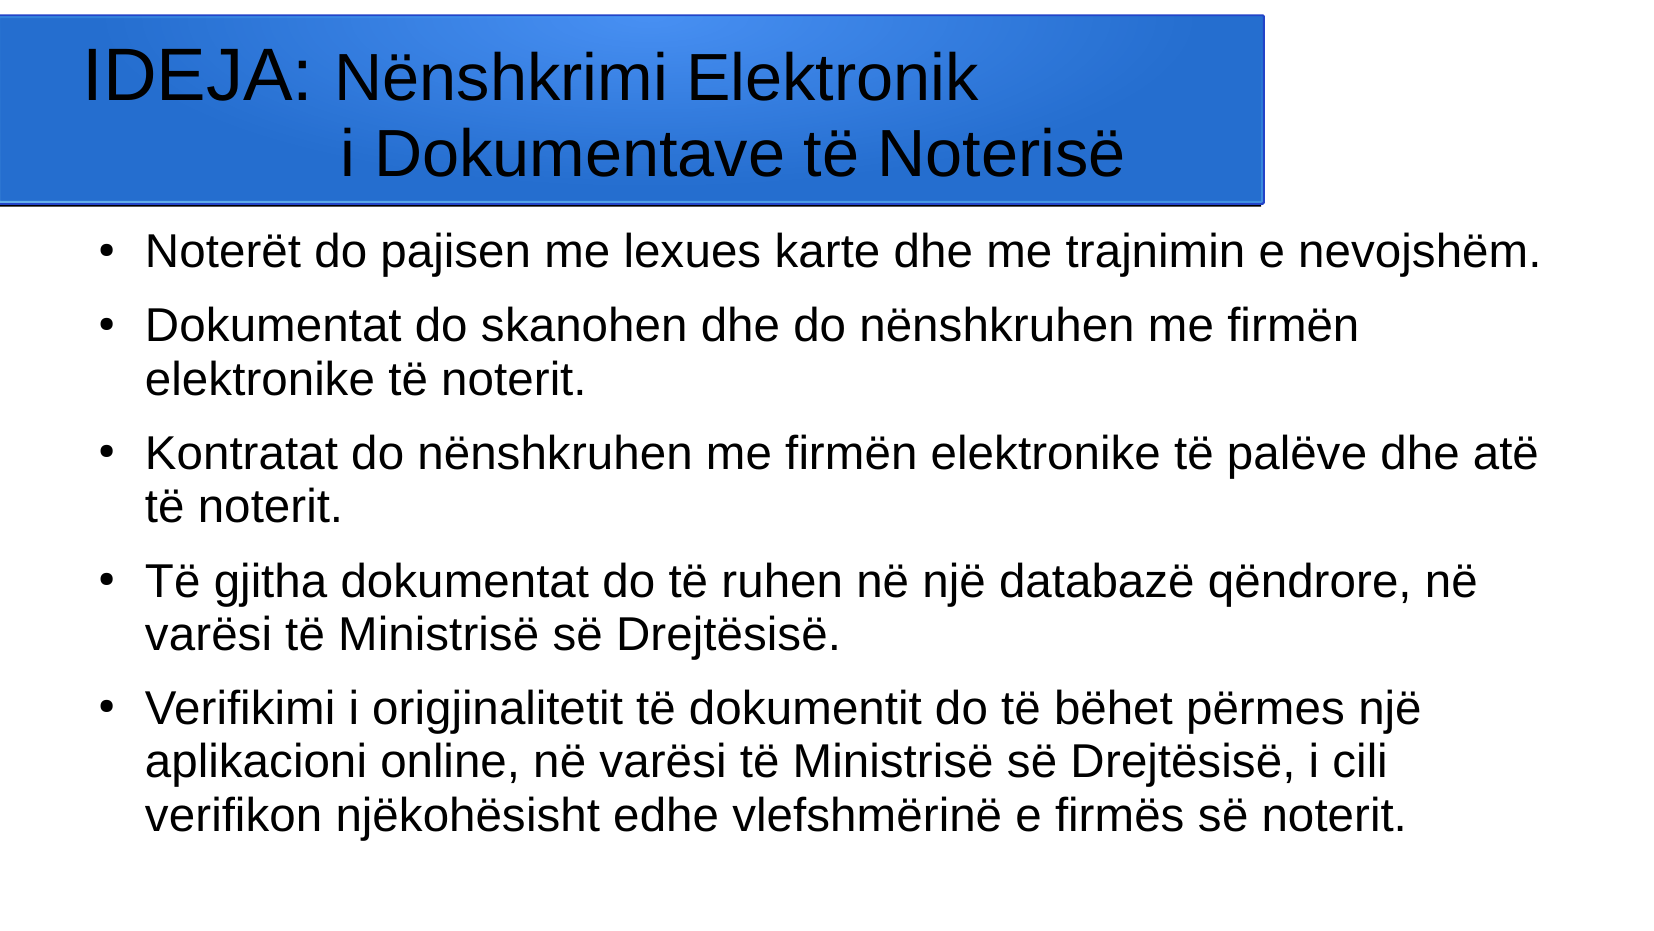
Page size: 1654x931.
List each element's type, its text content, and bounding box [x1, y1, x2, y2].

list Noterët do pajisen me lexues karte dhe me trajnimin e nevojshëm. Dokumentat do skanohen dhe do nënshkruhen me firmën elektronike të noterit. Kontratat do nënshkruhen me firmën elektronike të palëve dhe atë të noterit. Të gjitha dokumentat do të ruhen në një databazë qëndrore, në varësi të Ministrisë së Drejtësisë. Verifikimi i origjinalitetit të dokumentit do të bëhet përmes një aplikacioni online, në varësi të Ministrisë së Drejtësisë, i cili verifikon njëkohësisht edhe vlefshmërinë e firmës së noterit. [82, 224, 1571, 856]
title IDEJA: Nënshkrimi Elektronik i Dokumentave të Noterisë [82, 33, 1231, 192]
